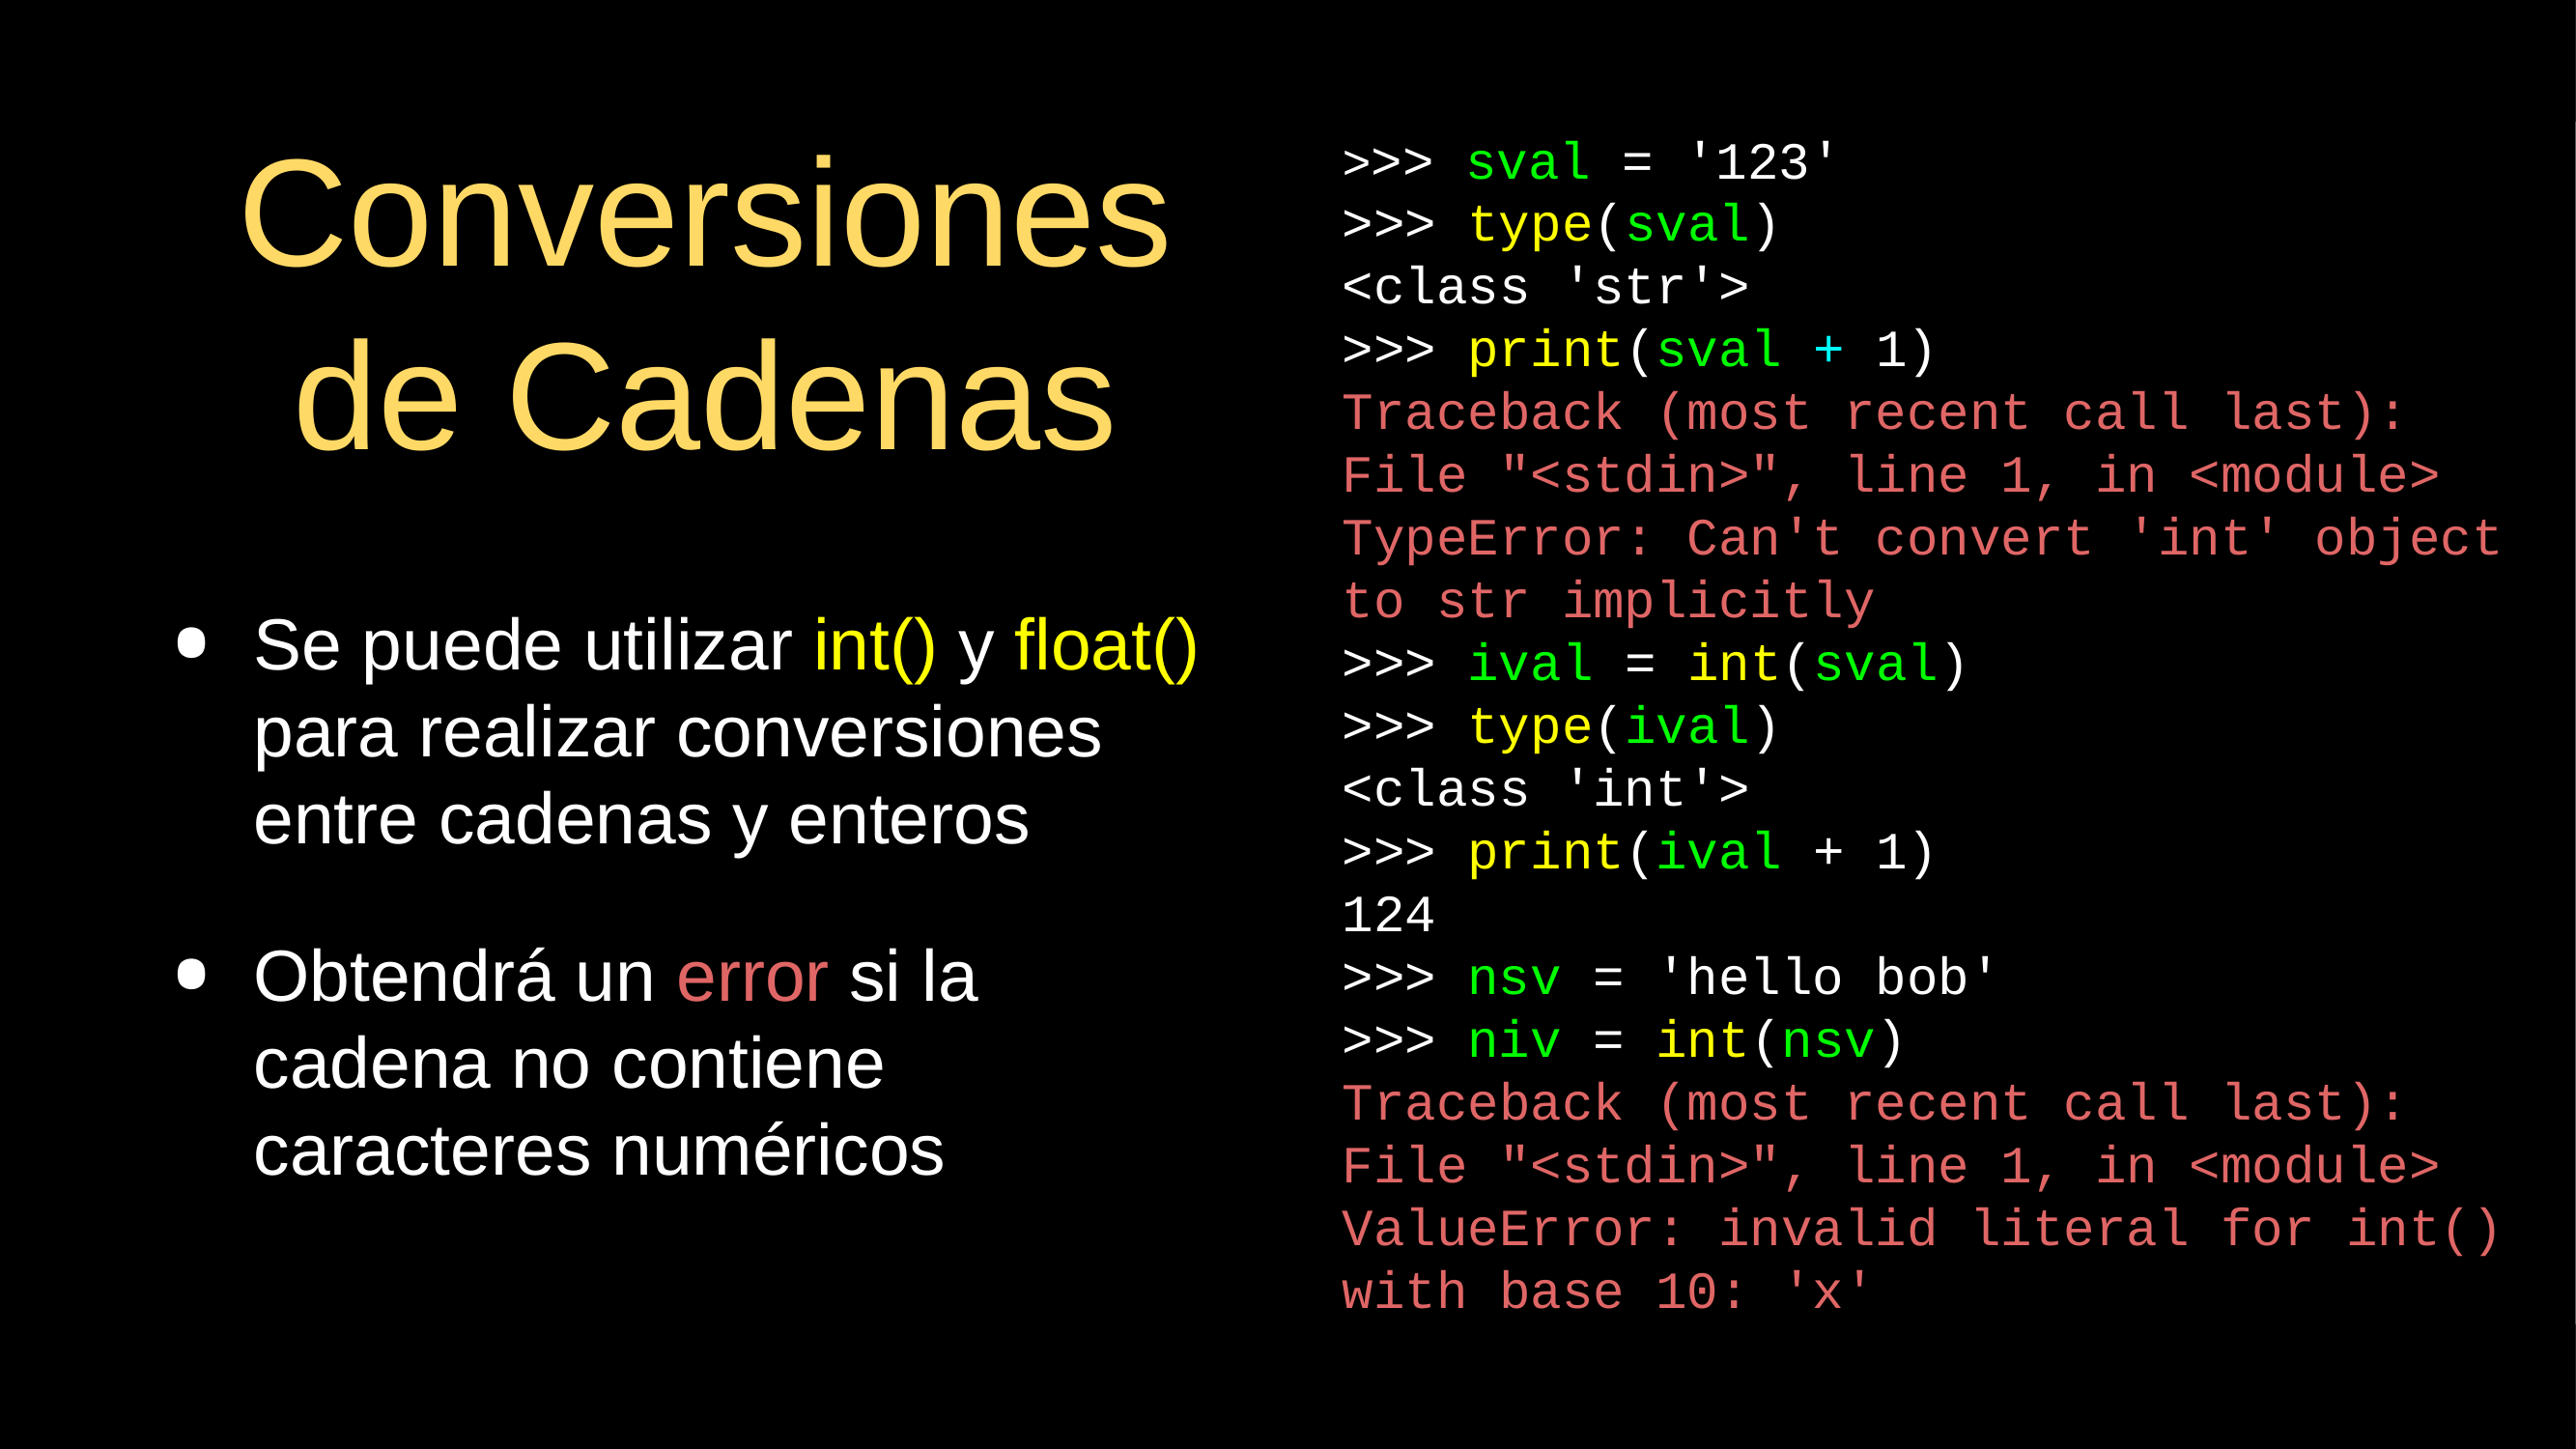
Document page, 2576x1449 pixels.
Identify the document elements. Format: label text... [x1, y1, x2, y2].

list Se puede utilizar int() y float() para realizar conversiones entre cadenas y enteros Obtendrá un error si la cadena no contiene caracteres numéricos [128, 492, 1235, 1294]
title Conversiones de Cadenas [128, 124, 1284, 469]
text_box >>> sval = '123' >>> type(sval) <class 'str'> >>> print(sval + 1) Traceback (most recent call last): File "<stdin>", line 1, in <module> TypeError: Can't convert 'int' object to str implicitly >>> ival = int(sval) >>> type(ival) <class 'int'> >>> print(ival + 1) 124 >>> nsv = 'hello bob' >>> niv = int(nsv) Traceback (most recent call last): File "<stdin>", line 1, in <module> ValueError: invalid literal for int() with base 10: 'x' [1342, 115, 2548, 1329]
